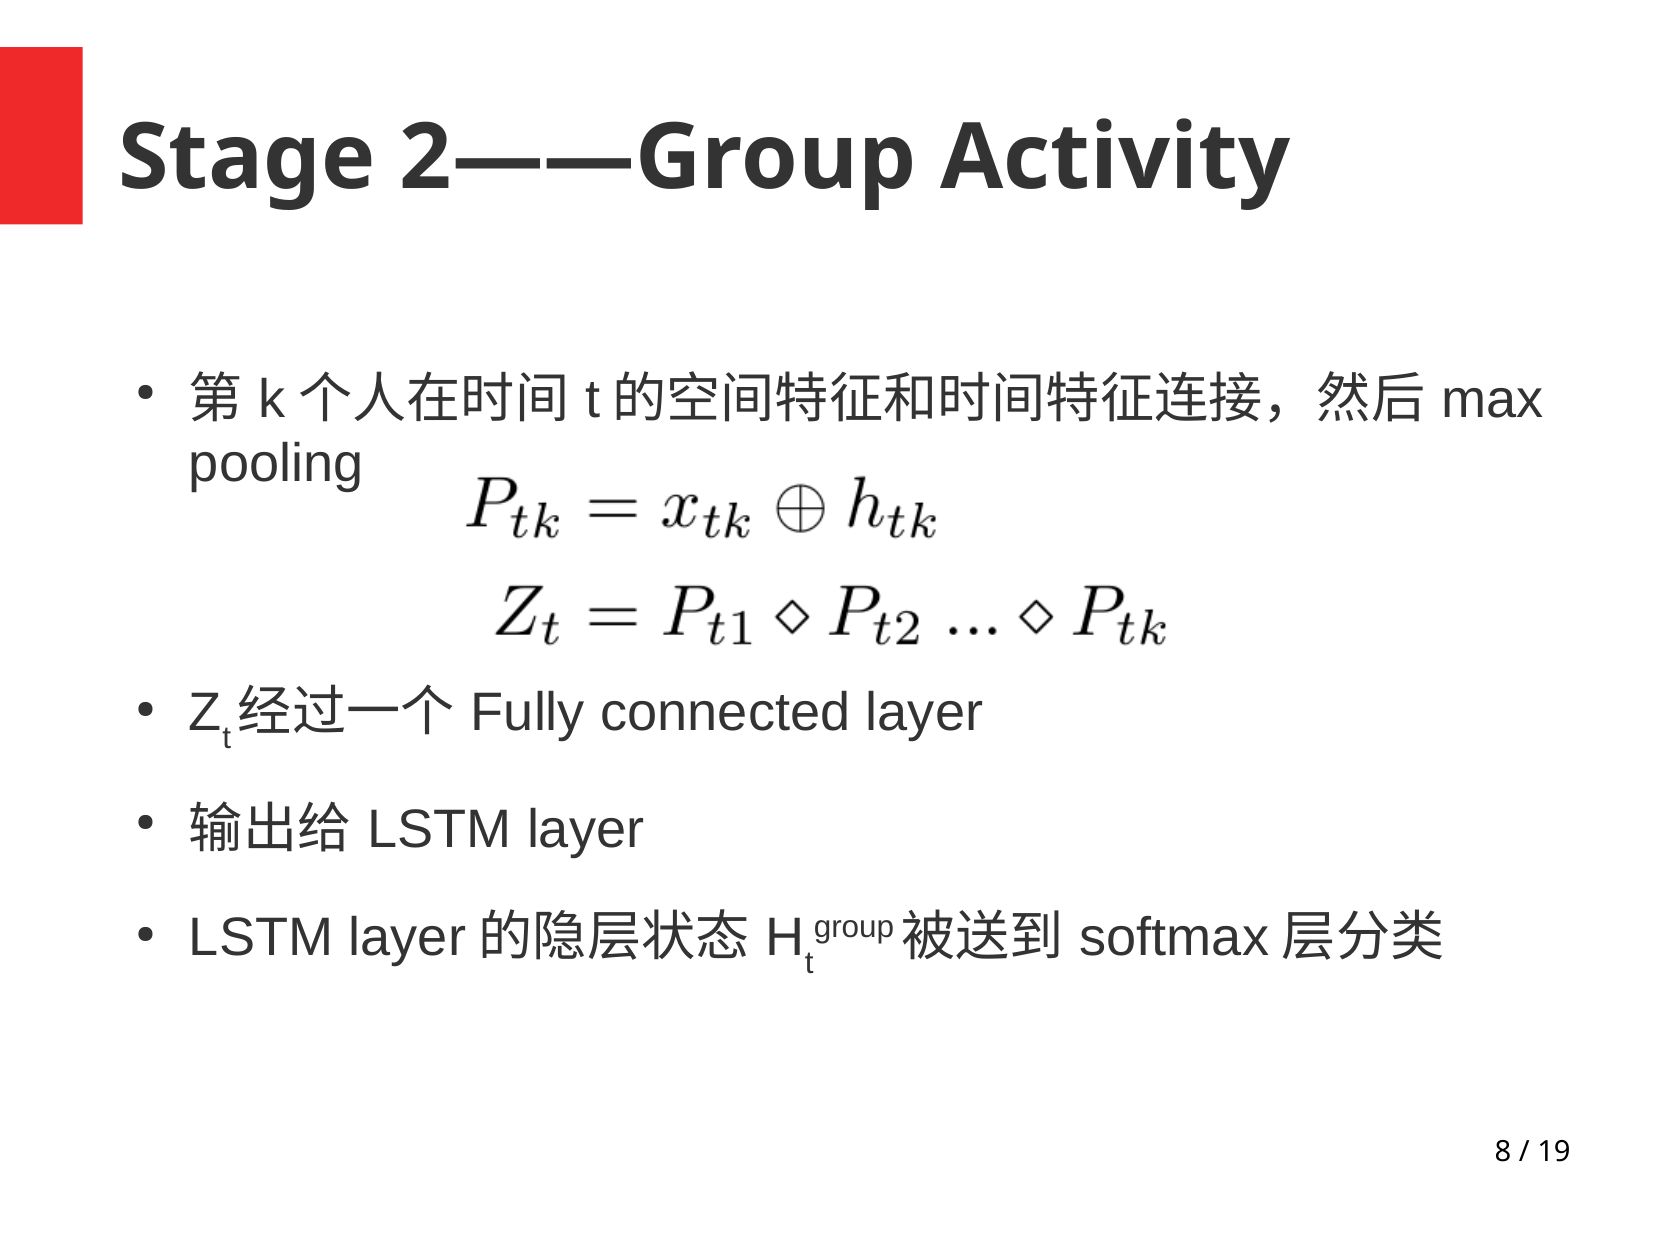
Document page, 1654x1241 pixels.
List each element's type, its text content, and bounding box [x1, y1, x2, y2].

list 第k个人在时间t的空间特征和时间特征连接，然后max pooling [118, 354, 1560, 473]
title Stage 2——Group Activity [118, 49, 1571, 257]
picture [412, 448, 1211, 667]
list Zt经过一个Fully connected layer 输出给LSTM layer LSTM layer的隐层状态Htgroup被送到softmax层分类 [118, 667, 1560, 786]
